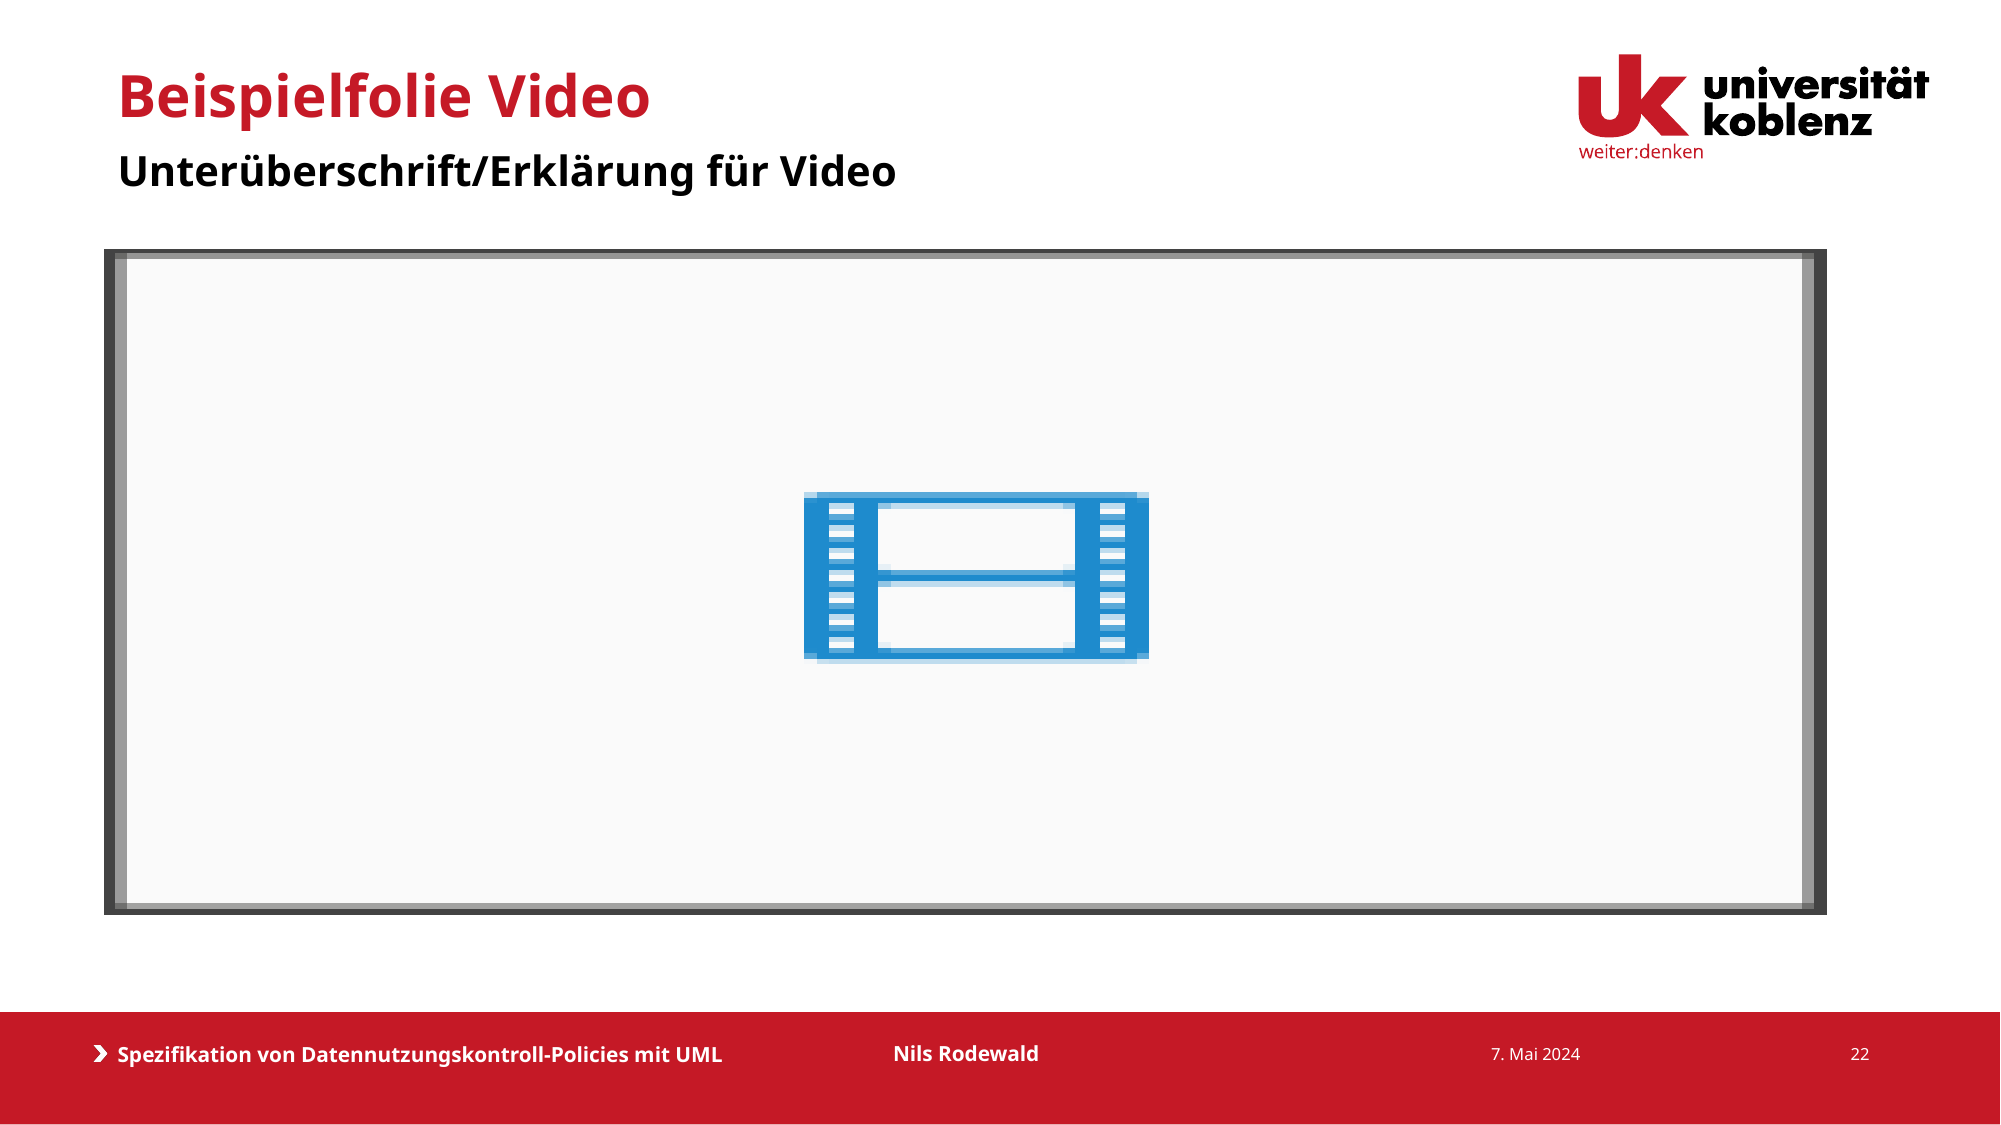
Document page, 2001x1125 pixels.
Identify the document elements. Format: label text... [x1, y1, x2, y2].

text_box [102, 248, 1828, 916]
list Unterüberschrift/Erklärung für Video [102, 142, 1828, 238]
title Beispielfolie Video [102, 59, 1828, 142]
